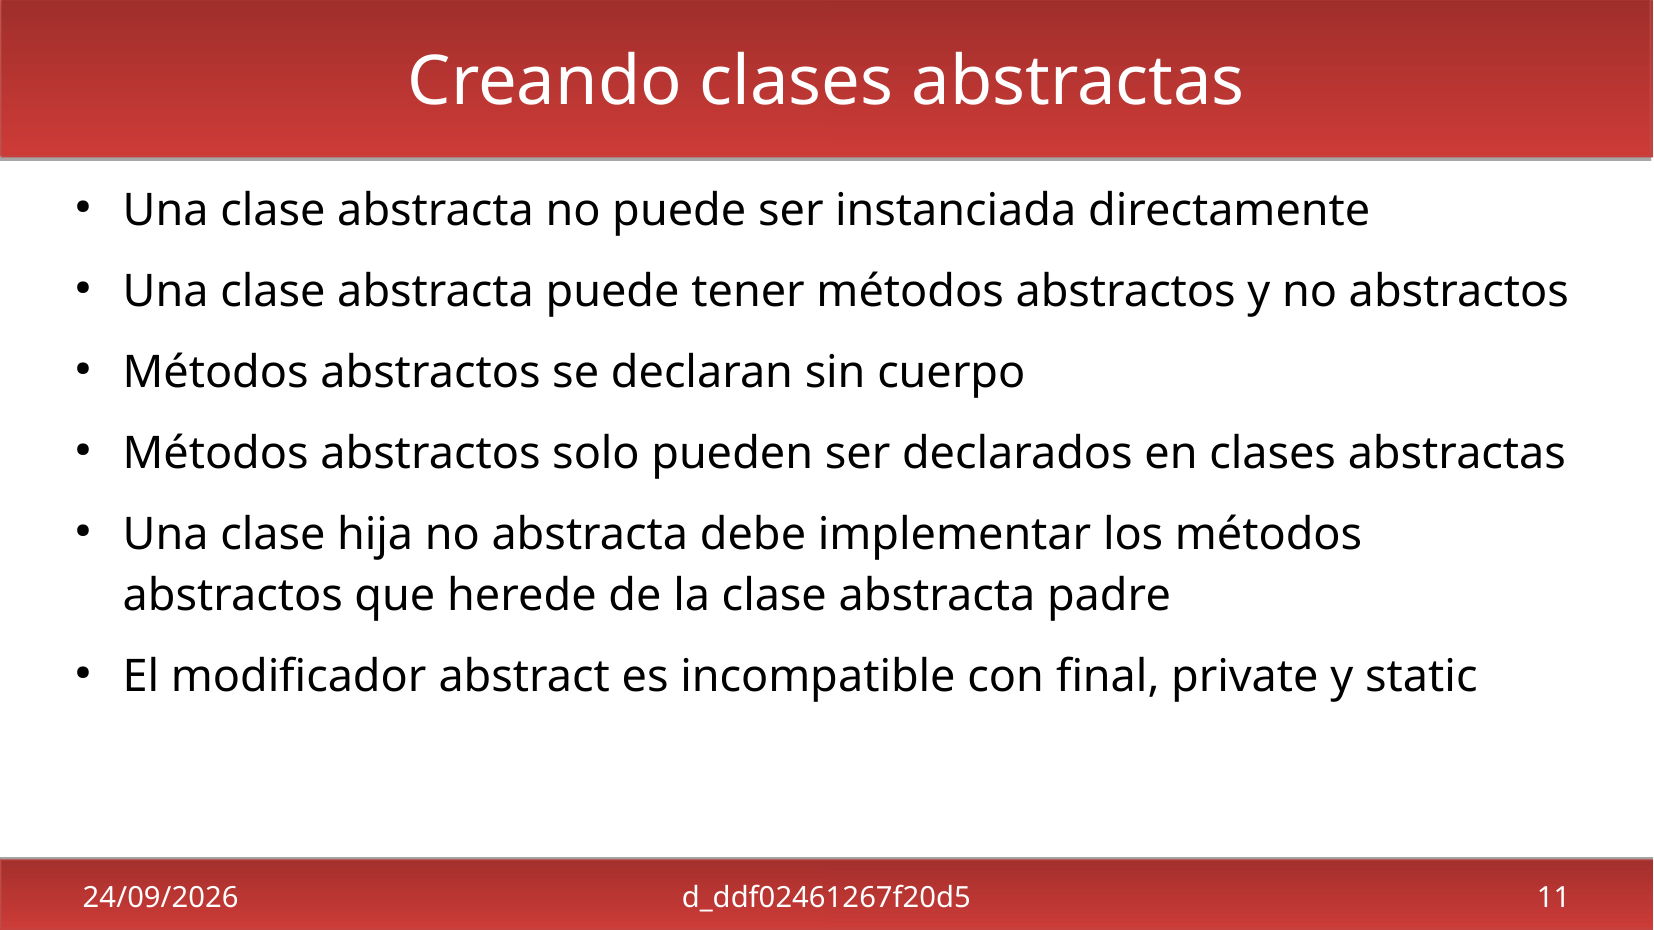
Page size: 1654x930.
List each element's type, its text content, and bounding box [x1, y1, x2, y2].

list Una clase abstracta no puede ser instanciada directamente Una clase abstracta puede tener métodos abstractos y no abstractos Métodos abstractos se declaran sin cuerpo Métodos abstractos solo pueden ser declarados en clases abstractas Una clase hija no abstracta debe implementar los métodos abstractos que herede de la clase abstracta padre El modificador abstract es incompatible con final, private y static [58, 177, 1594, 791]
title Creando clases abstractas [58, 23, 1594, 133]
picture [0, 0, 1653, 161]
picture [0, 857, 1653, 930]
